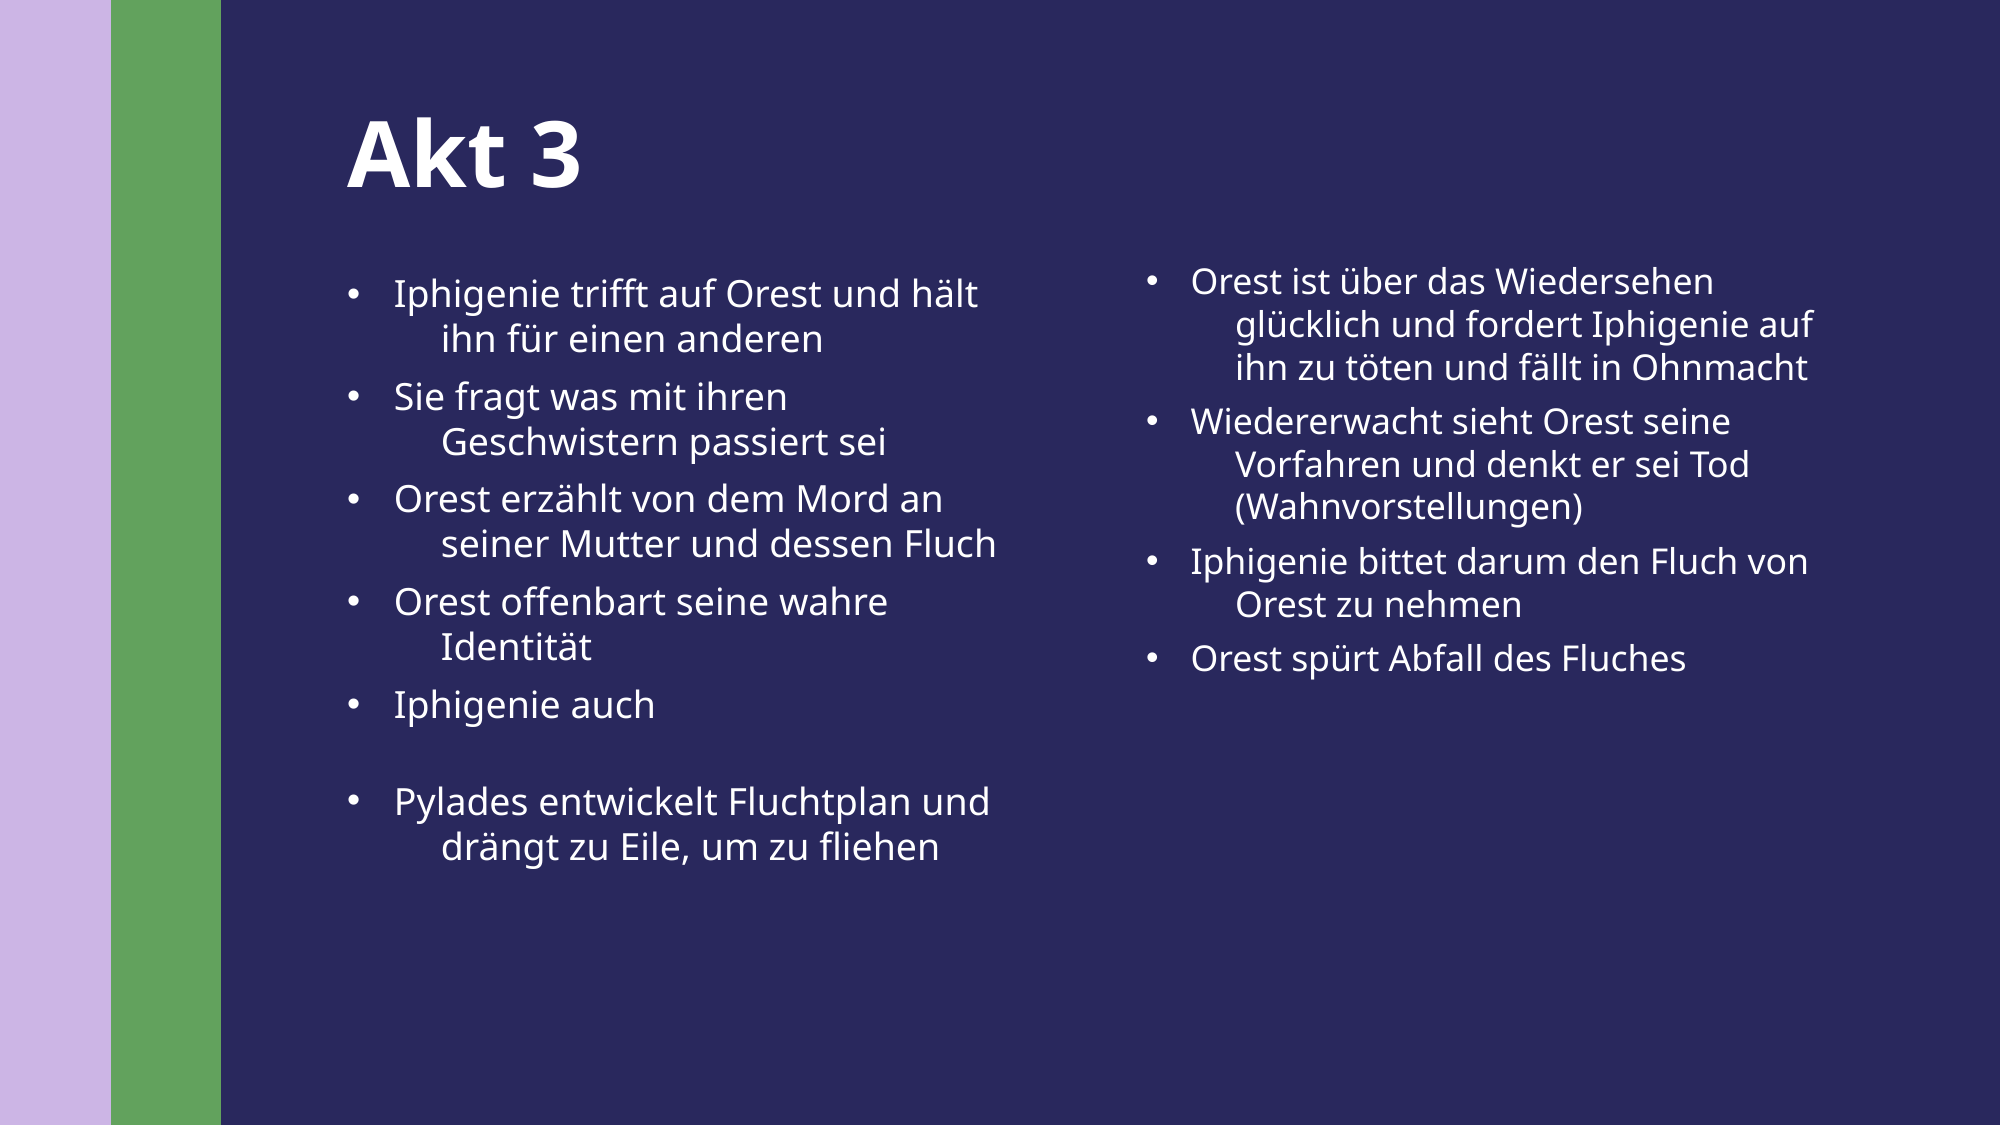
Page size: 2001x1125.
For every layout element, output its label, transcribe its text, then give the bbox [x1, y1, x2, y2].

list Iphigenie trifft auf Orest und hält ihn für einen anderen Sie fragt was mit ihren Geschwistern passiert sei Orest erzählt von dem Mord an seiner Mutter und dessen Fluch Orest offenbart seine wahre Identität Iphigenie auch [332, 262, 1044, 761]
title Akt 3 [332, 89, 1863, 216]
list Orest ist über das Wiedersehen glücklich und fordert Iphigenie auf ihn zu töten und fällt in Ohnmacht Wiedererwacht sieht Orest seine Vorfahren und denkt er sei Tod (Wahnvorstellungen) Iphigenie bittet darum den Fluch von Orest zu nehmen Orest spürt Abfall des Fluches [1131, 251, 1843, 713]
list Pylades entwickelt Fluchtplan und drängt zu Eile, um zu fliehen [332, 770, 1044, 955]
